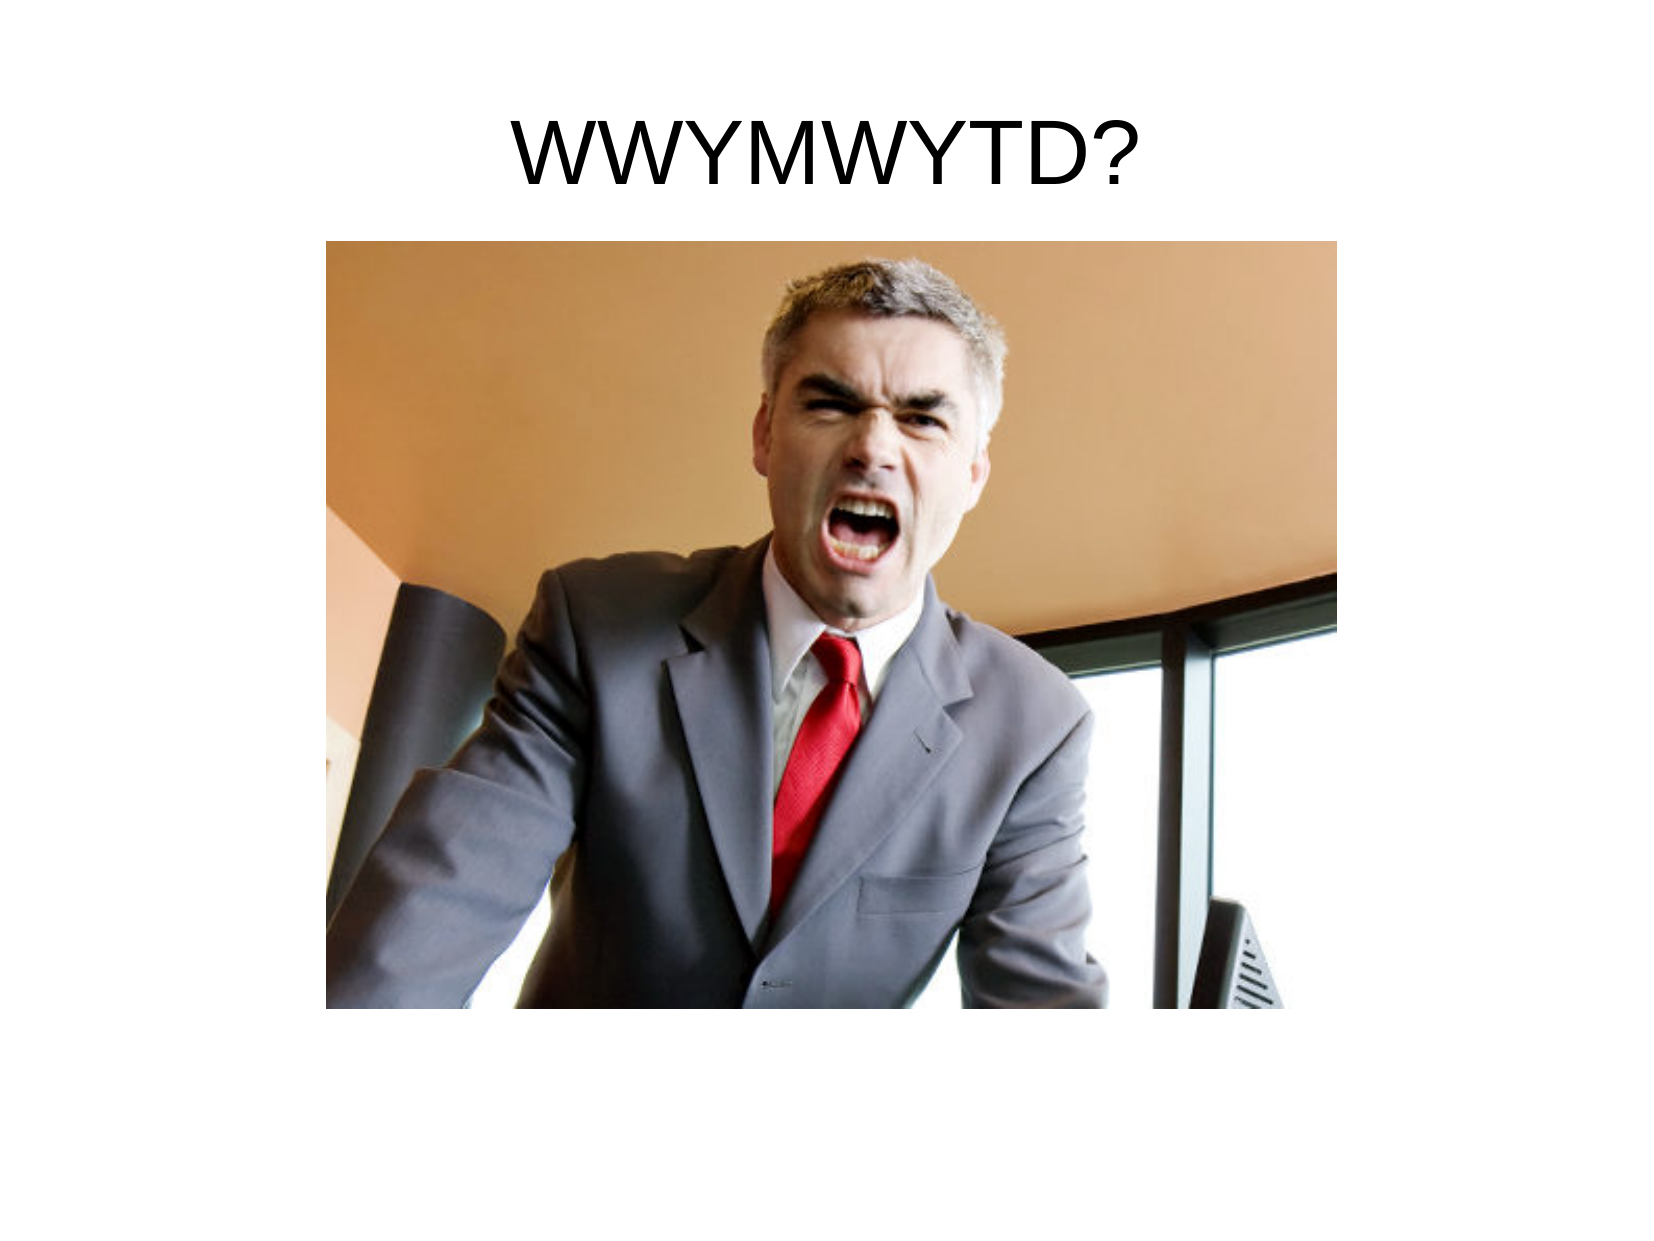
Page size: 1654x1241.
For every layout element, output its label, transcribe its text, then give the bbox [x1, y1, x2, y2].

picture [326, 241, 1337, 1009]
title WWYMWYTD? [82, 49, 1571, 257]
